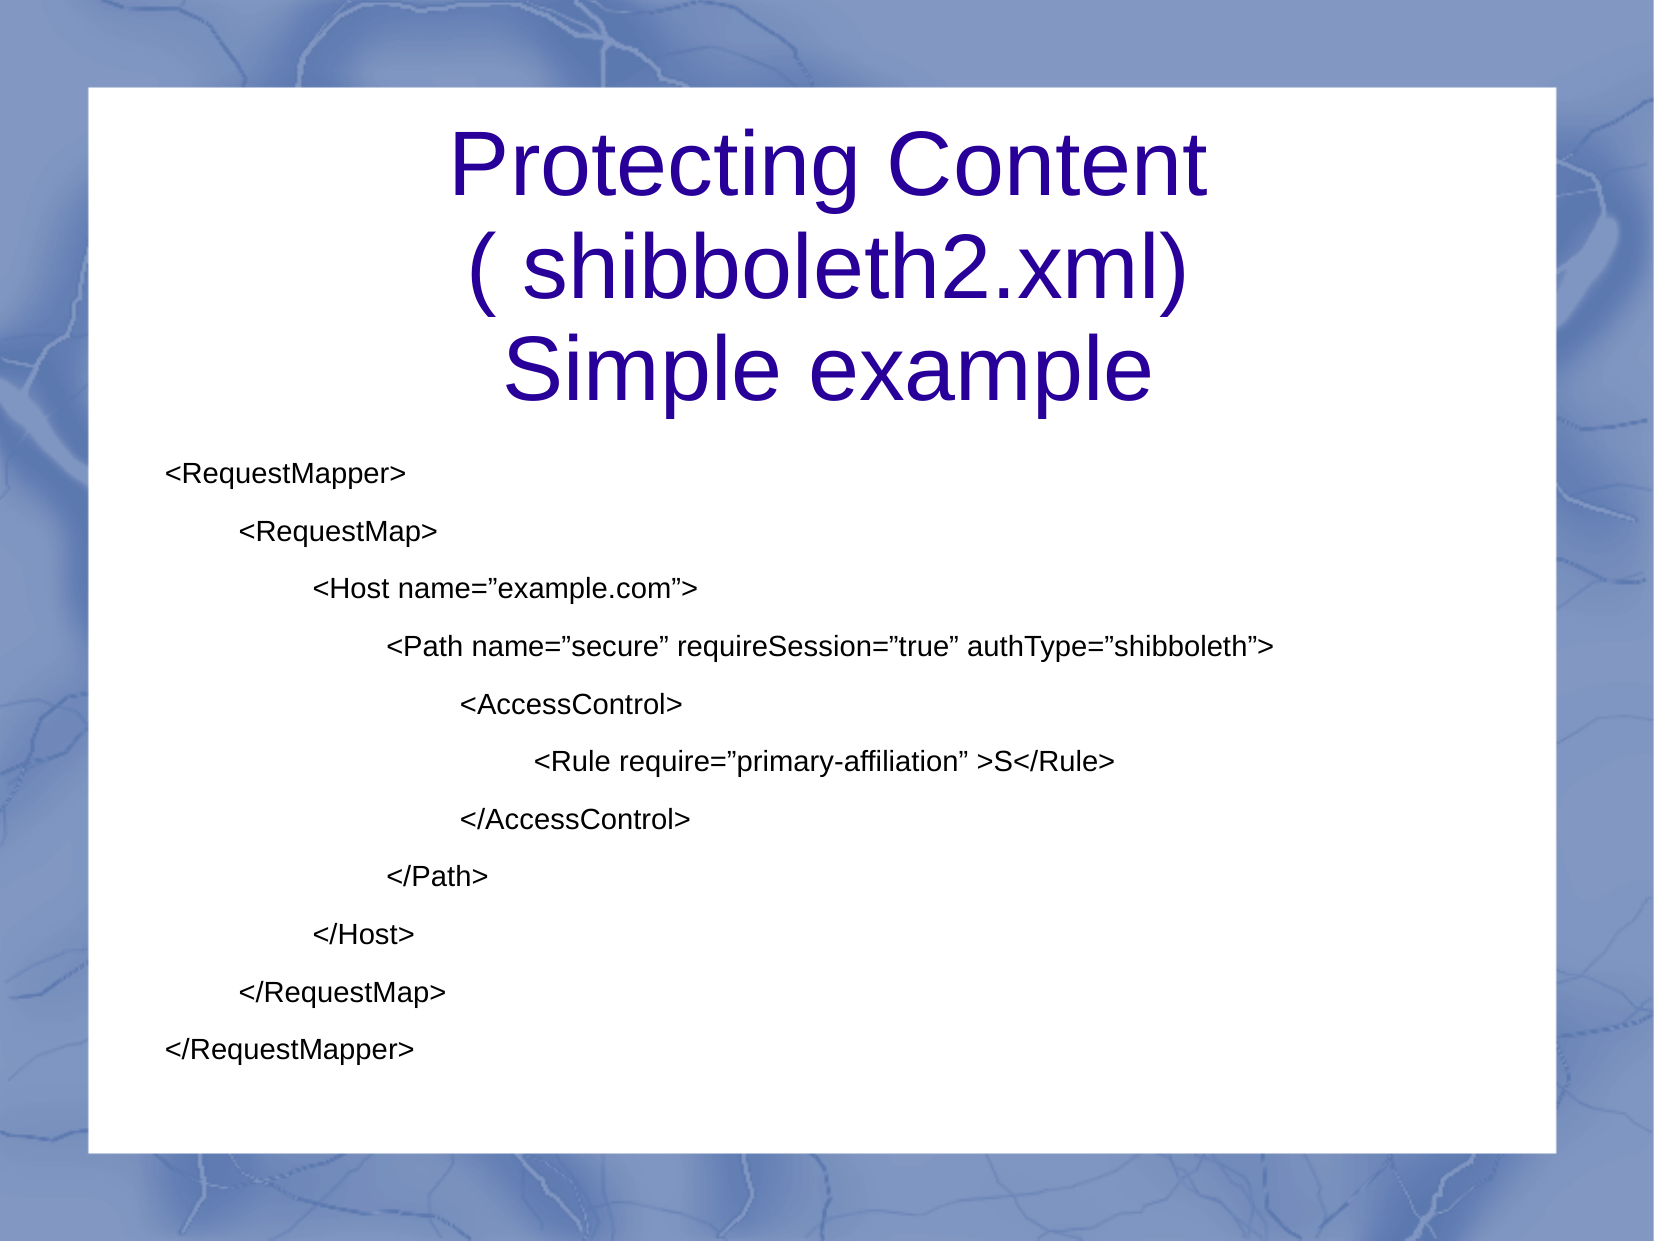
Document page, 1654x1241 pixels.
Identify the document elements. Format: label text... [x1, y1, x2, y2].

title Protecting Content ( shibboleth2.xml) Simple example [120, 112, 1538, 421]
picture [0, 0, 1654, 1241]
text_box <RequestMapper> <RequestMap> <Host name=”example.com”> <Path name=”secure” requireSession=”true” authType=”shibboleth”> <AccessControl> <Rule require=”primary-affiliation” >S</Rule> </AccessControl> </Path> </Host> </RequestMap> </RequestMapper> [150, 450, 1538, 1109]
